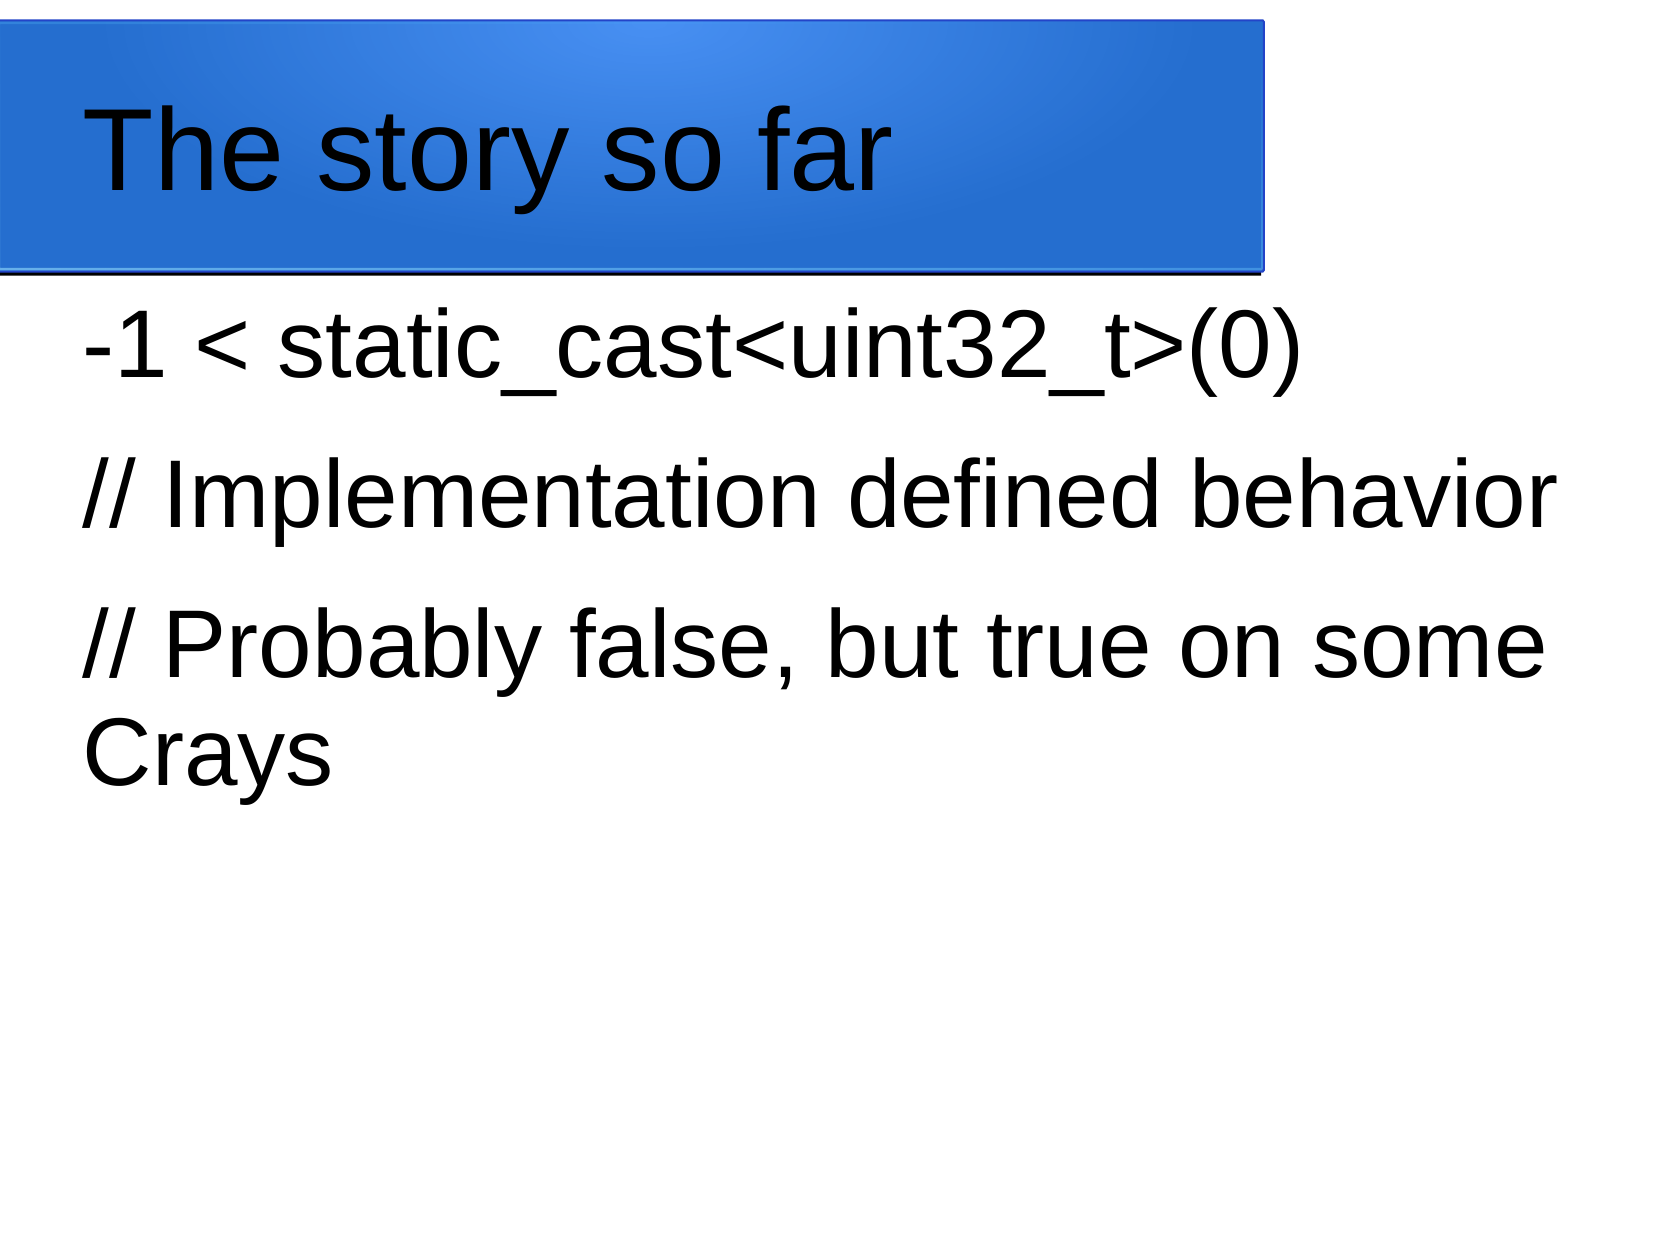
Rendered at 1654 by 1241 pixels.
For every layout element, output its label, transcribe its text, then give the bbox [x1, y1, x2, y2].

list -1 < static_cast<uint32_t>(0) // Implementation defined behavior // Probably false, but true on some Crays [82, 290, 1571, 1010]
title The story so far [82, 47, 1235, 252]
